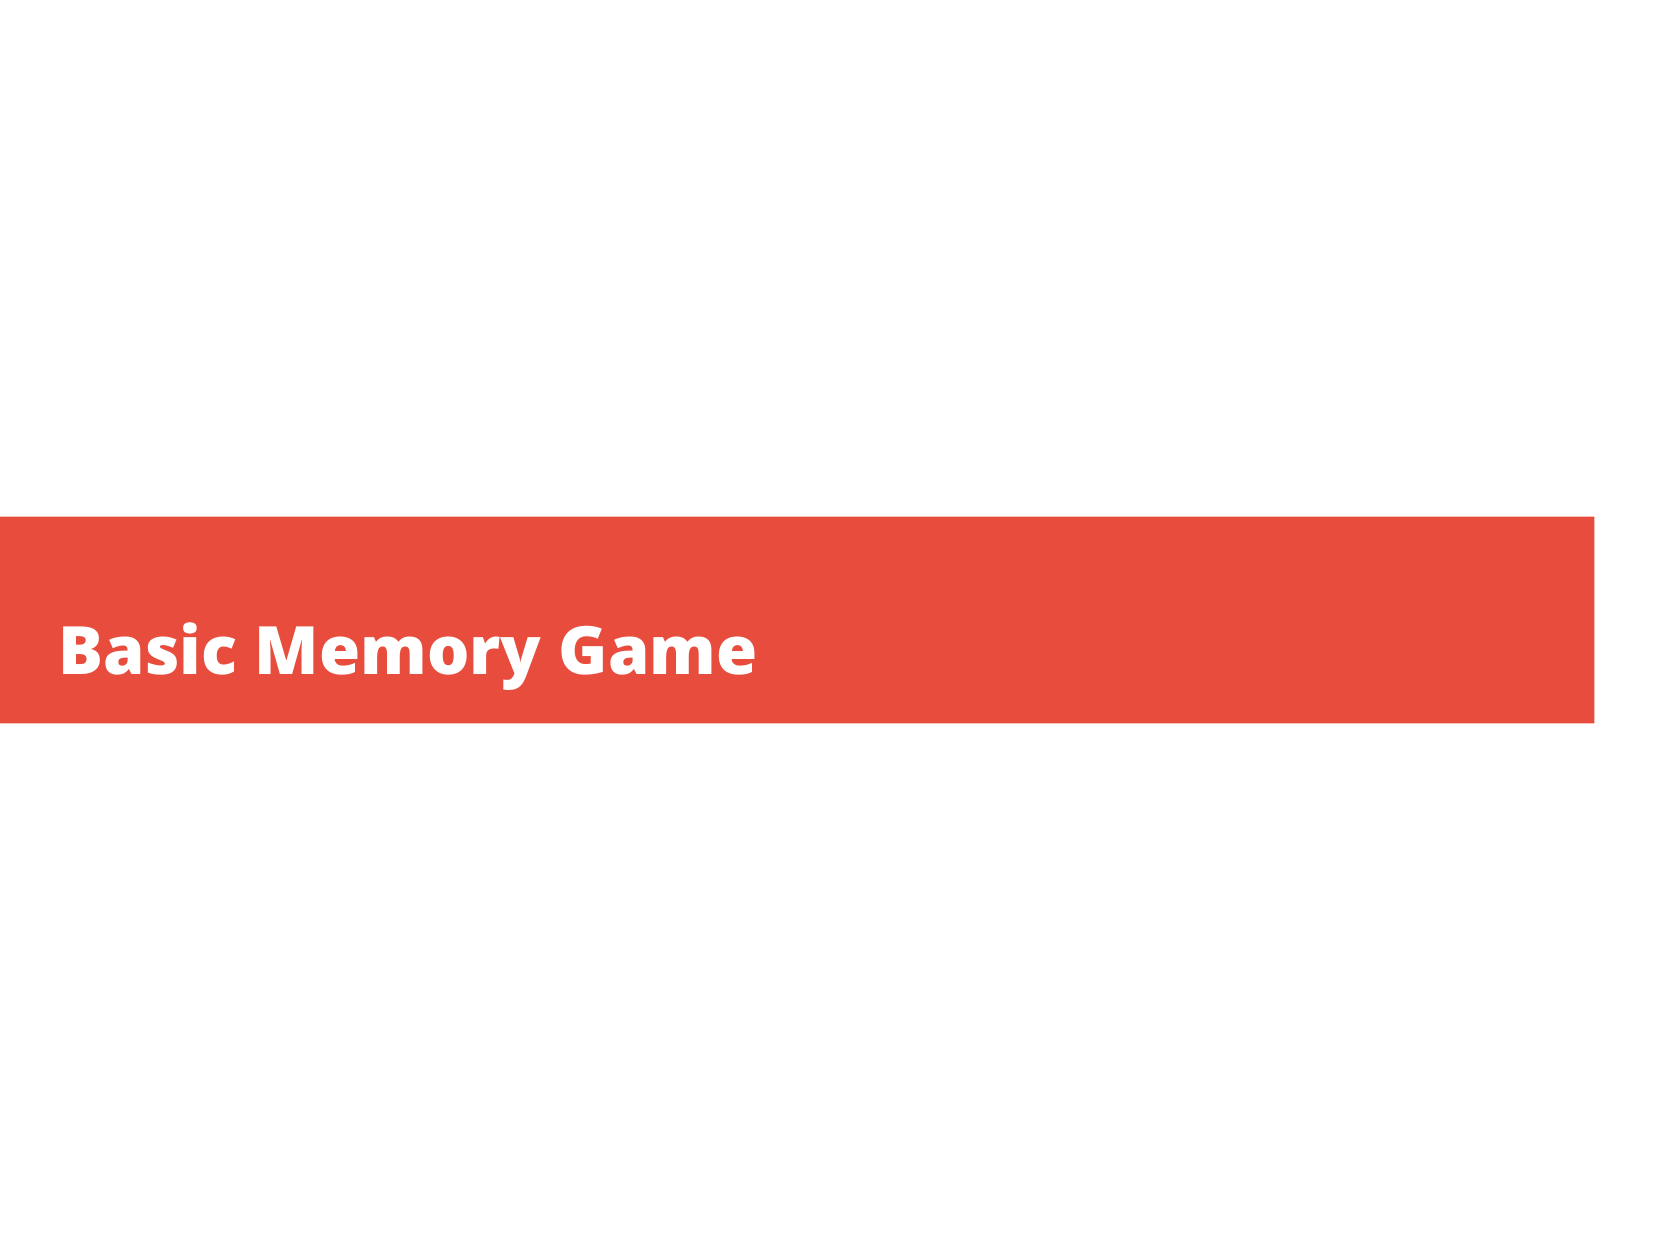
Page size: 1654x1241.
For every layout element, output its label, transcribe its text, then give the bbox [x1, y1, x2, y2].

title Basic Memory Game [59, 546, 1595, 694]
